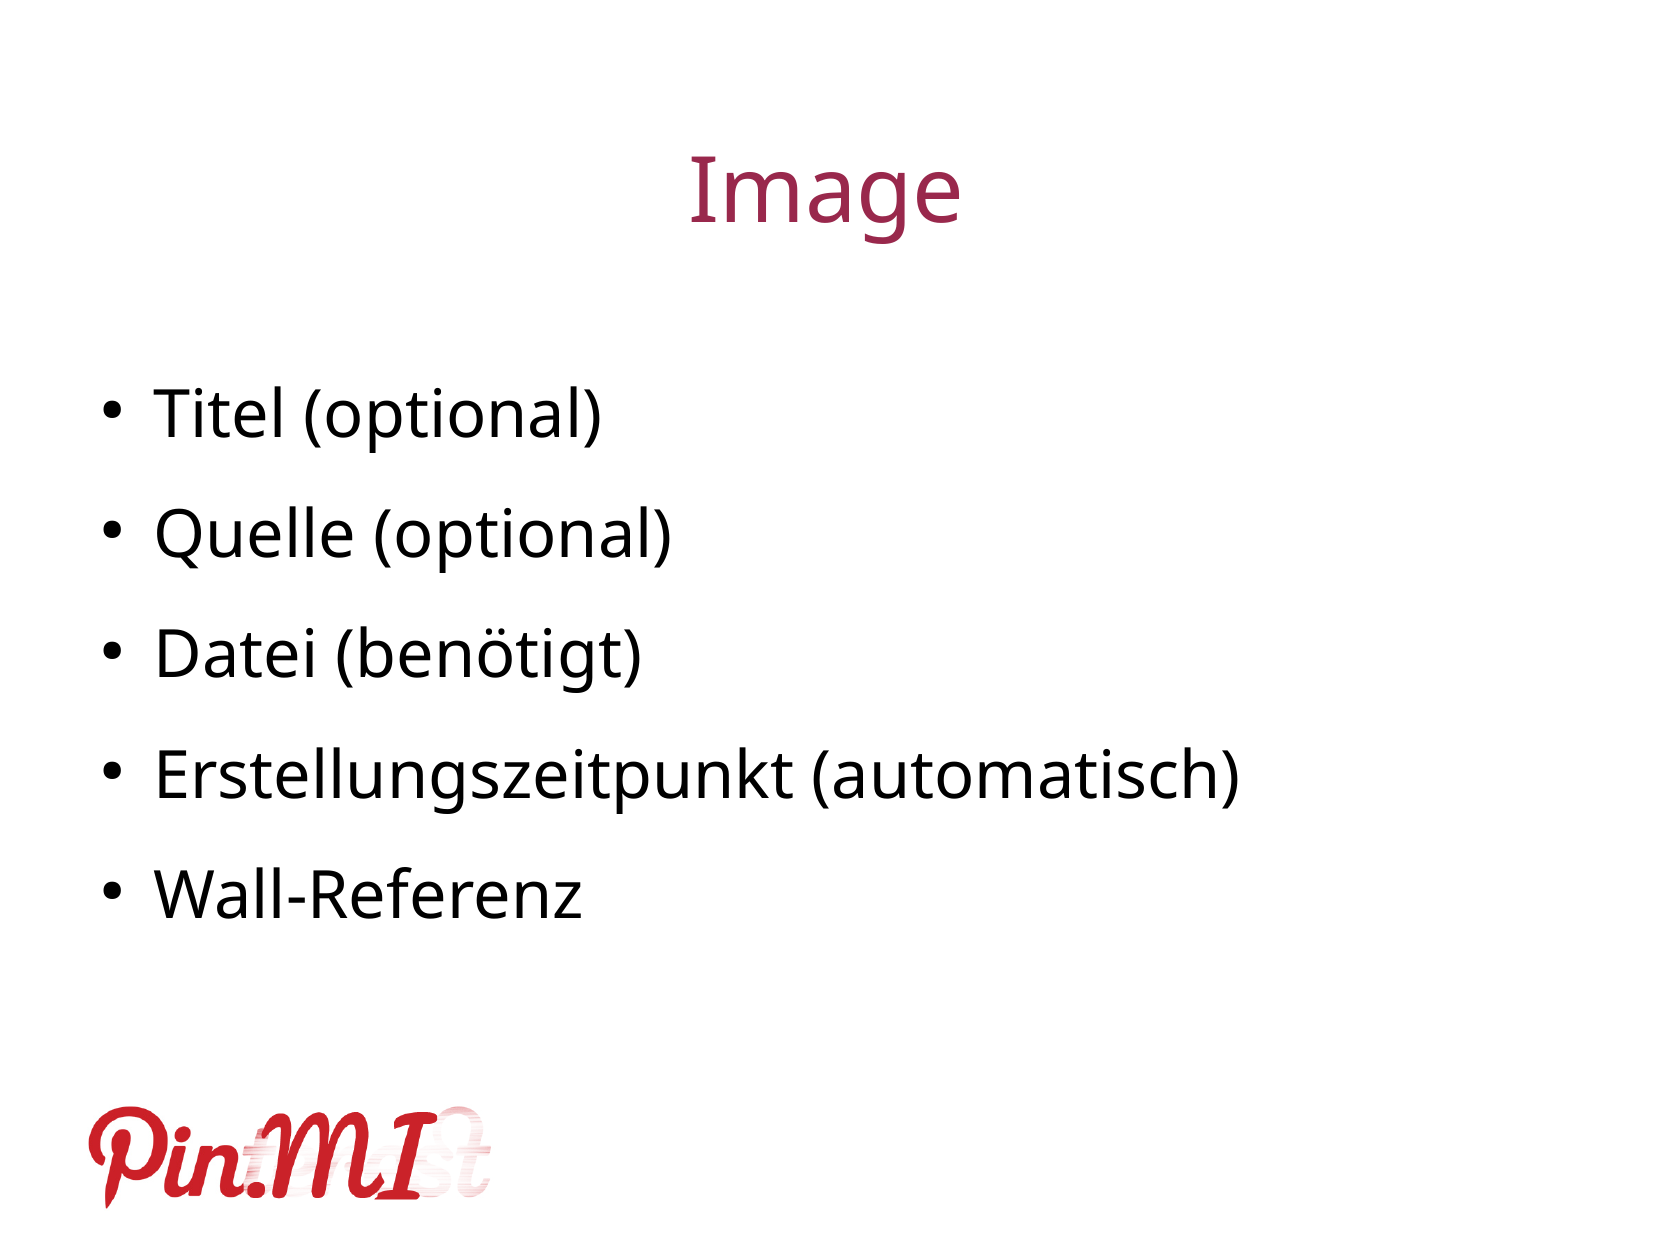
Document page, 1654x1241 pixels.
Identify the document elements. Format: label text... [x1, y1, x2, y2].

list Titel (optional) Quelle (optional) Datei (benötigt) Erstellungszeitpunkt (automatisch) Wall-Referenz [82, 366, 1538, 1010]
picture [82, 1099, 497, 1216]
title Image [82, 49, 1571, 343]
